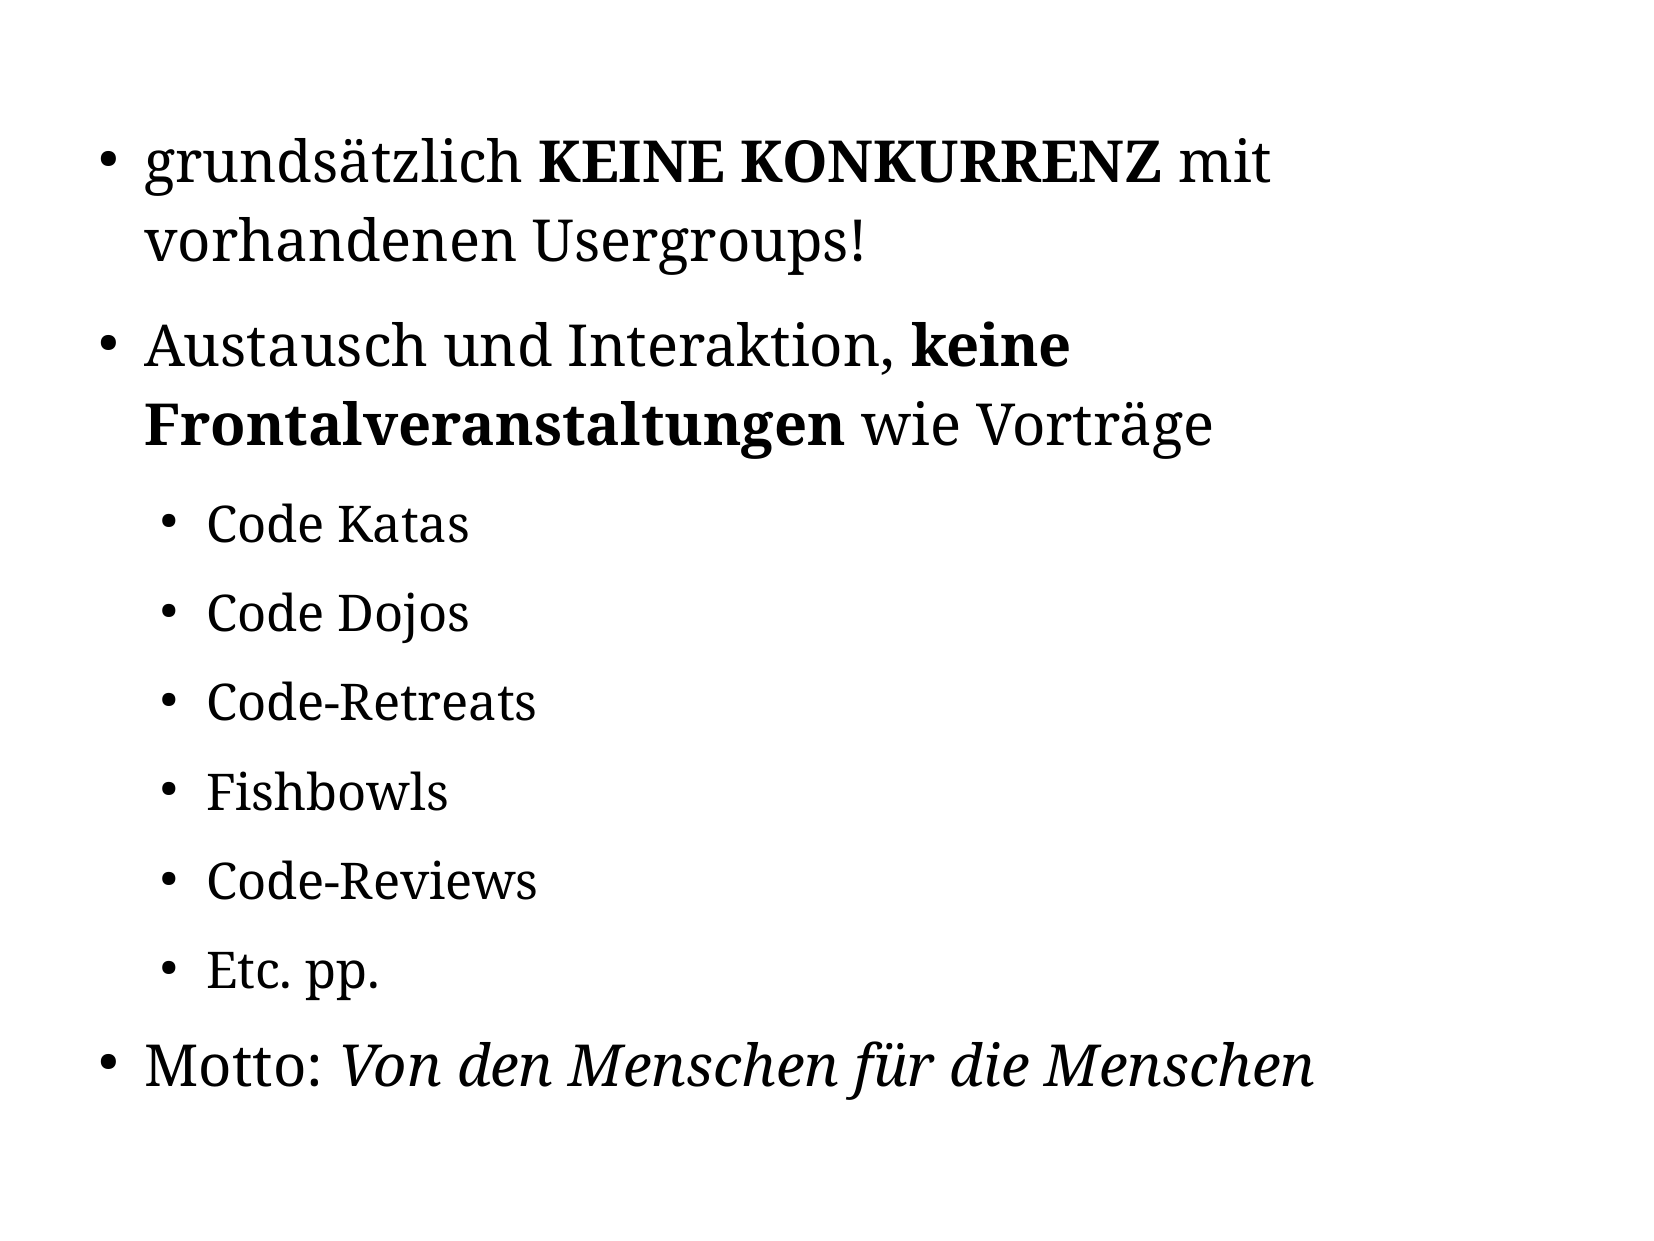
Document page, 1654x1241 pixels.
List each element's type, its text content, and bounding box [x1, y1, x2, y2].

list grundsätzlich KEINE KONKURRENZ mit vorhandenen Usergroups! Austausch und Interaktion, keine Frontalveranstaltungen wie Vorträge Code Katas Code Dojos Code-Retreats Fishbowls Code-Reviews Etc. pp. Motto: Von den Menschen für die Menschen [82, 120, 1571, 1112]
